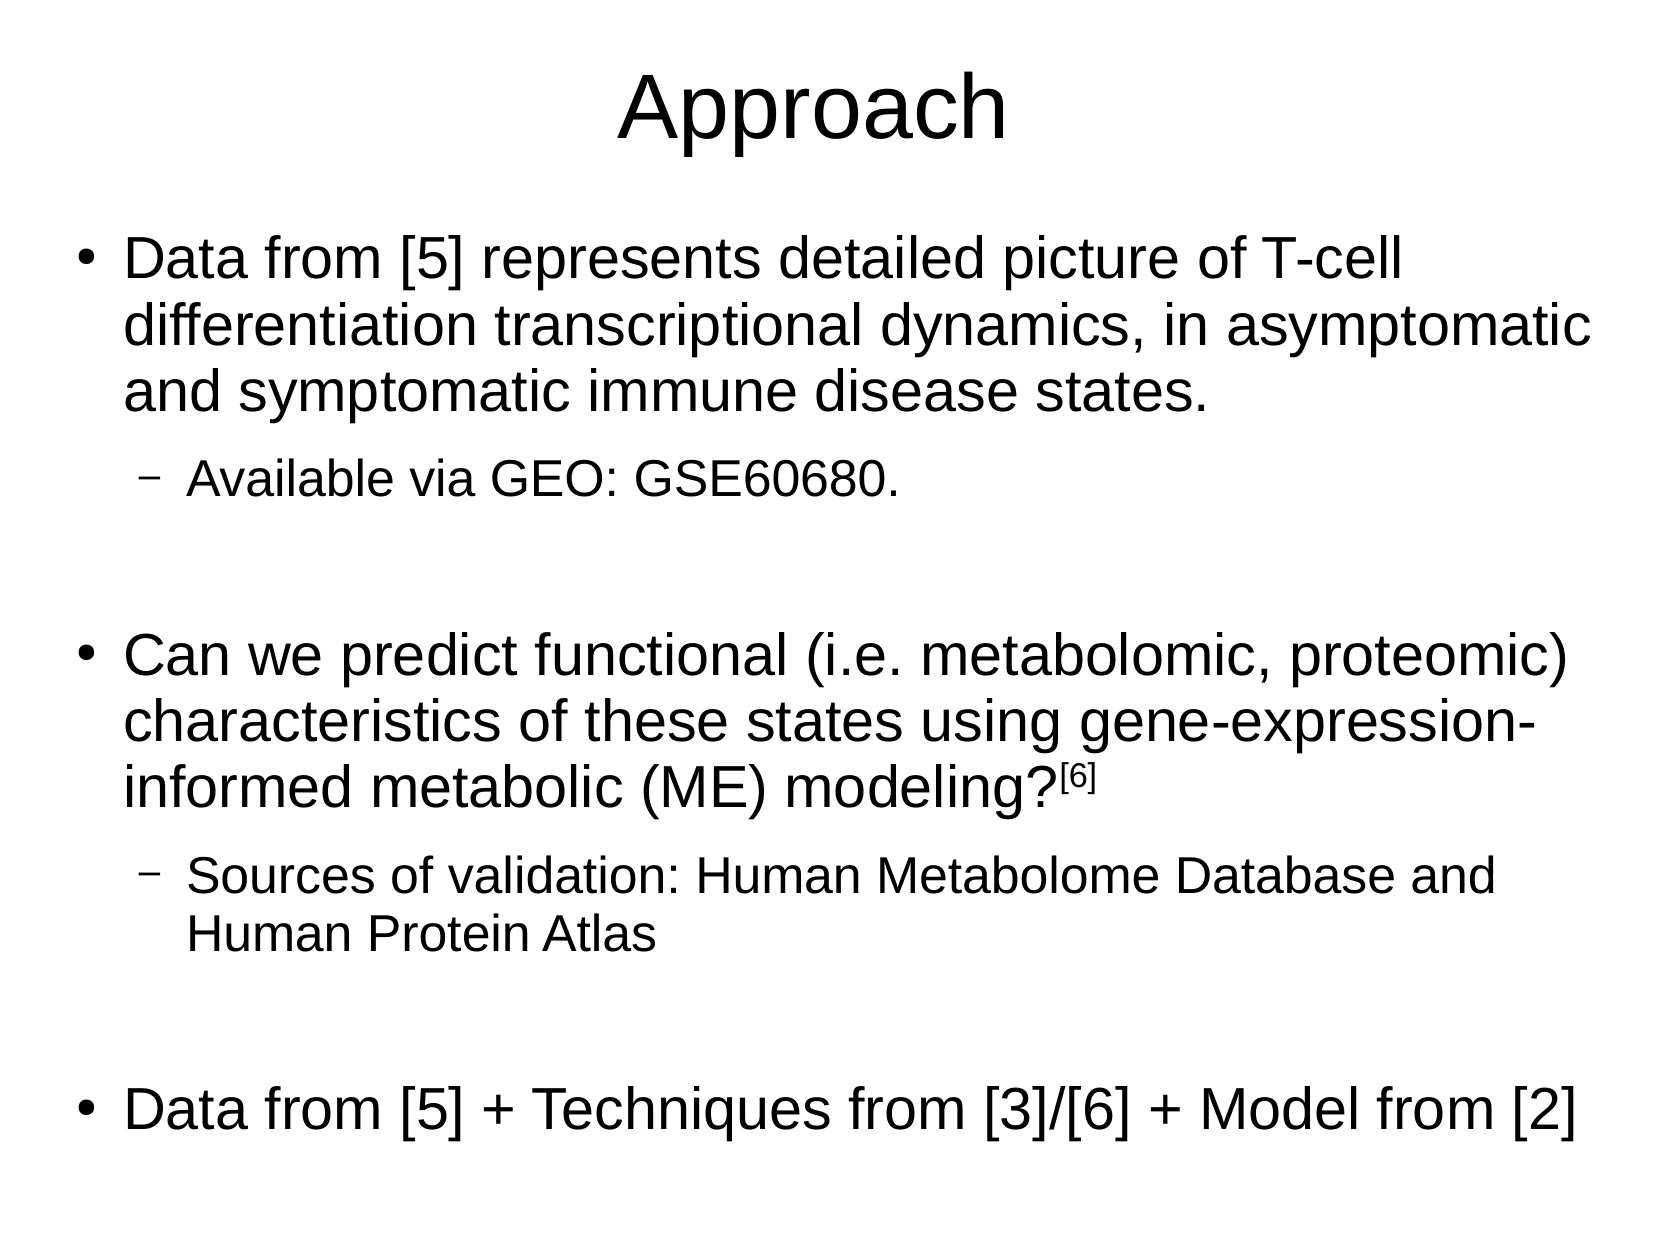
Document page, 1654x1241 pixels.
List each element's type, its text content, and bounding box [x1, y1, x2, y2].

list Data from [5] represents detailed picture of T-cell differentiation transcriptional dynamics, in asymptomatic and symptomatic immune disease states. Available via GEO: GSE60680. Can we predict functional (i.e. metabolomic, proteomic) characteristics of these states using gene-expression-informed metabolic (ME) modeling?[6] Sources of validation: Human Metabolome Database and Human Protein Atlas Data from [5] + Techniques from [3]/[6] + Model from [2] [60, 225, 1606, 1156]
title Approach [82, 17, 1571, 196]
